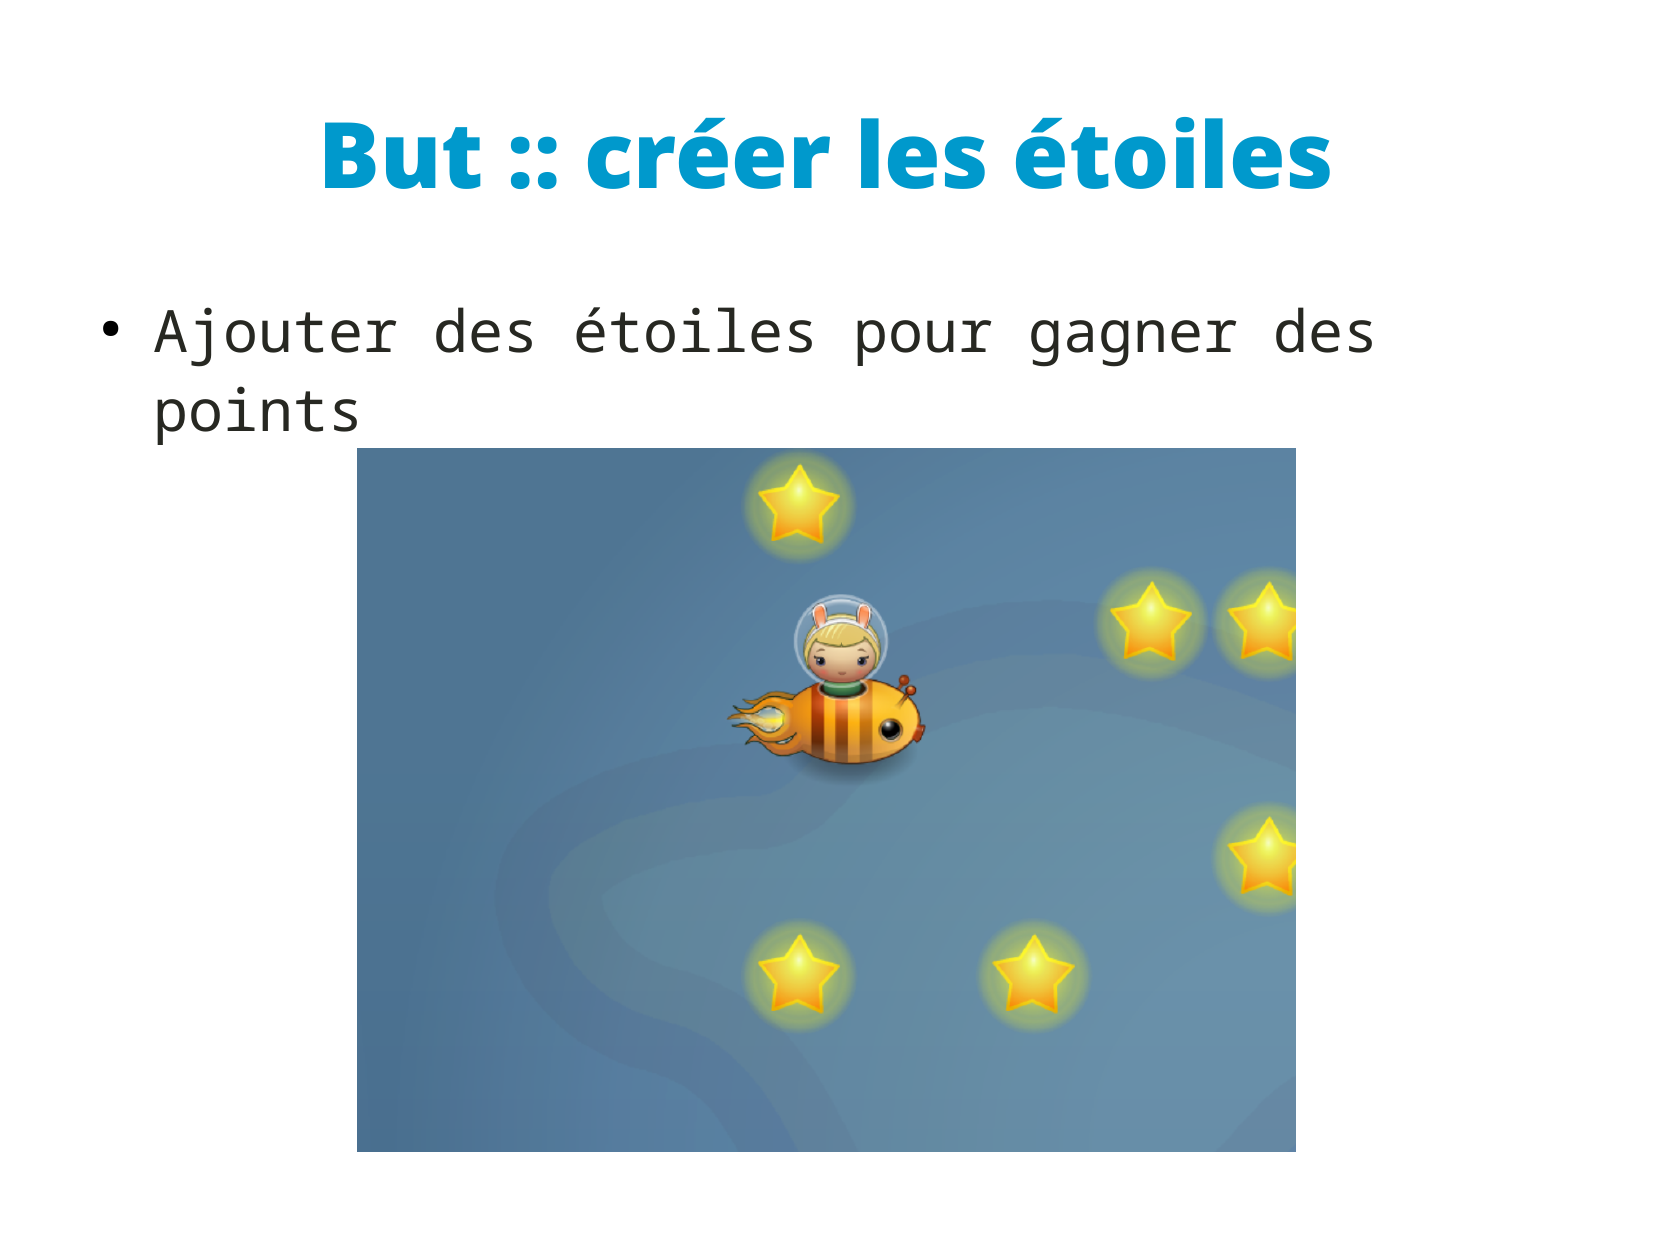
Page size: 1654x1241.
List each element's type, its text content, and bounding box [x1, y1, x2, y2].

list Ajouter des étoiles pour gagner des points [82, 290, 1571, 1010]
title But :: créer les étoiles [82, 49, 1571, 257]
picture [357, 448, 1296, 1152]
